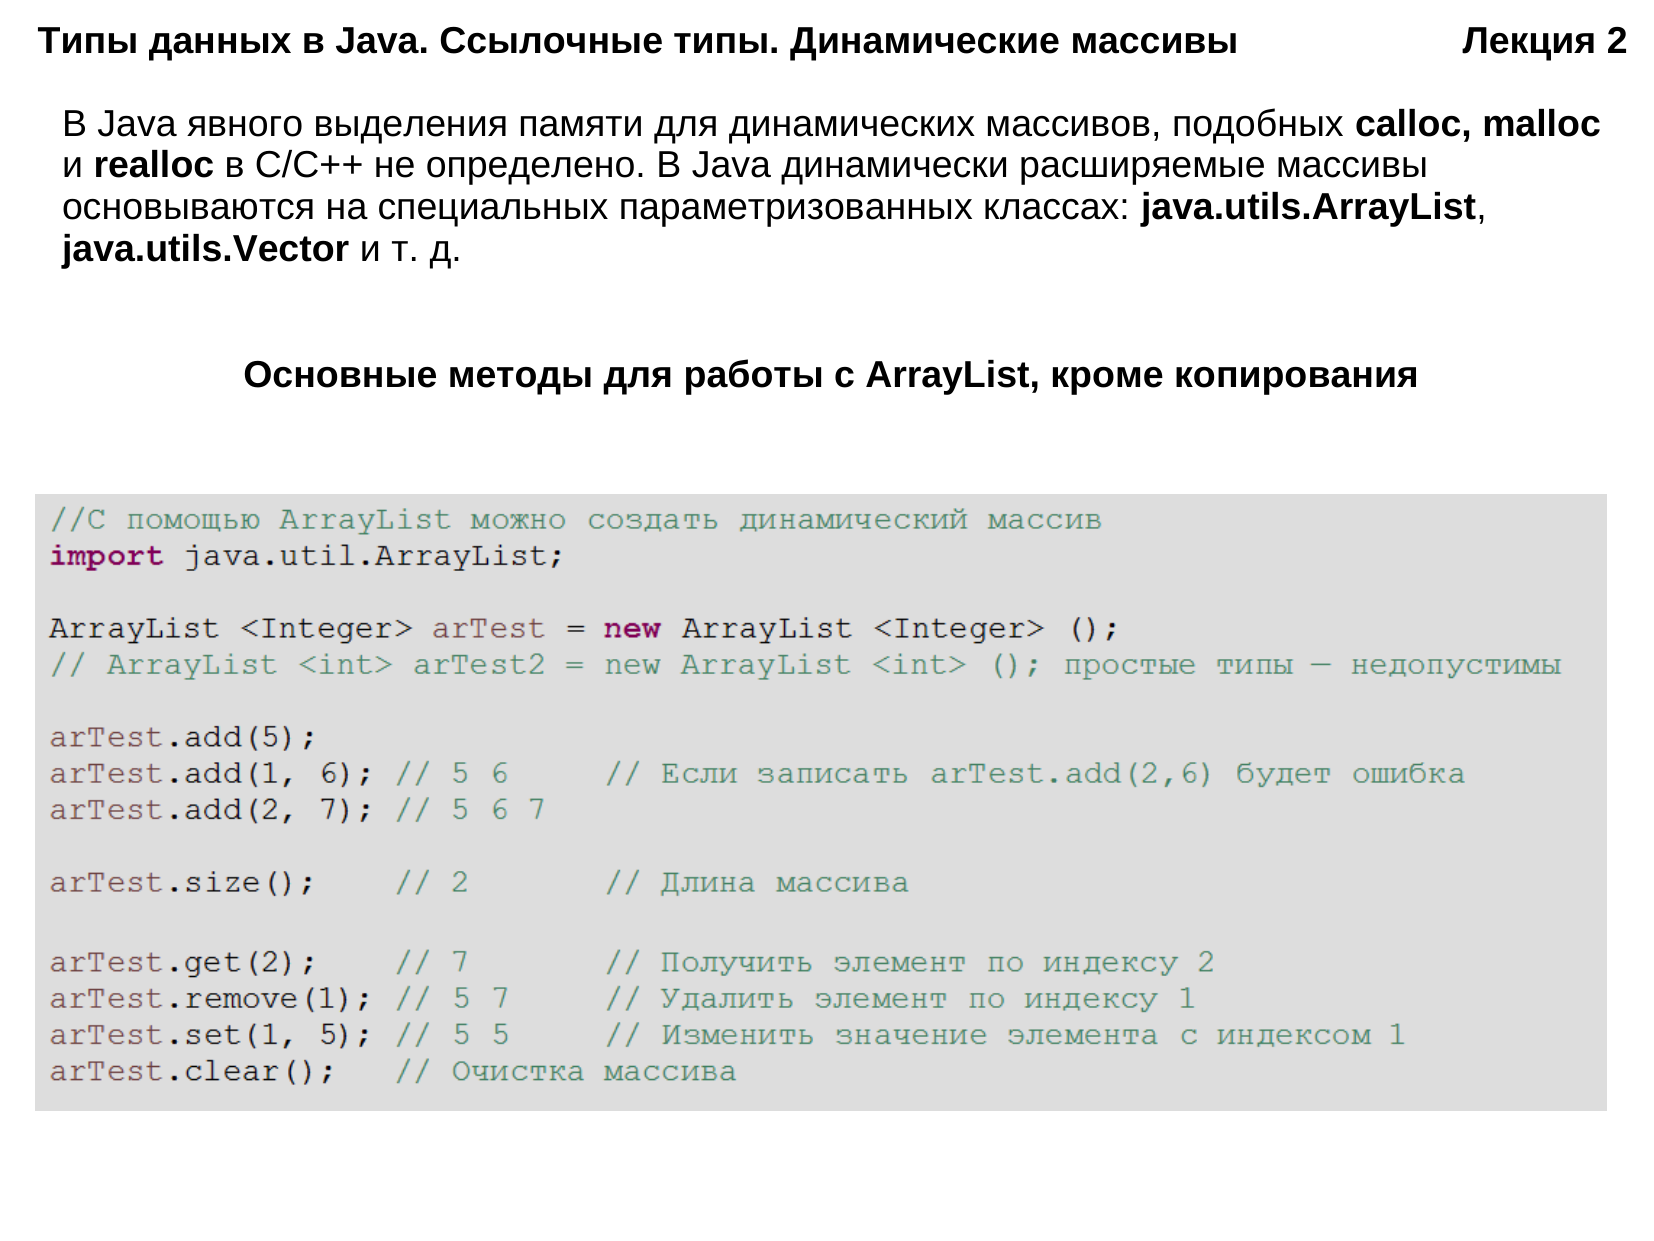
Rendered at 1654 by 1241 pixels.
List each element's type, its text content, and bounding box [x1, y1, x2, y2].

text_box Типы данных в Java. Ссылочные типы. Динамические массивы Лекция 2 [35, 24, 1630, 96]
text_box В Java явного выделения памяти для динамических массивов, подобных calloc, malloc и realloc в С/С++ не определено. В Java динамически расширяемые массивы основываются на специальных параметризованных классах: java.utils.ArrayList, java.utils.Vector и т. д. Основные методы для работы с ArrayList, кроме копирования [47, 95, 1619, 403]
picture [35, 494, 1607, 1111]
